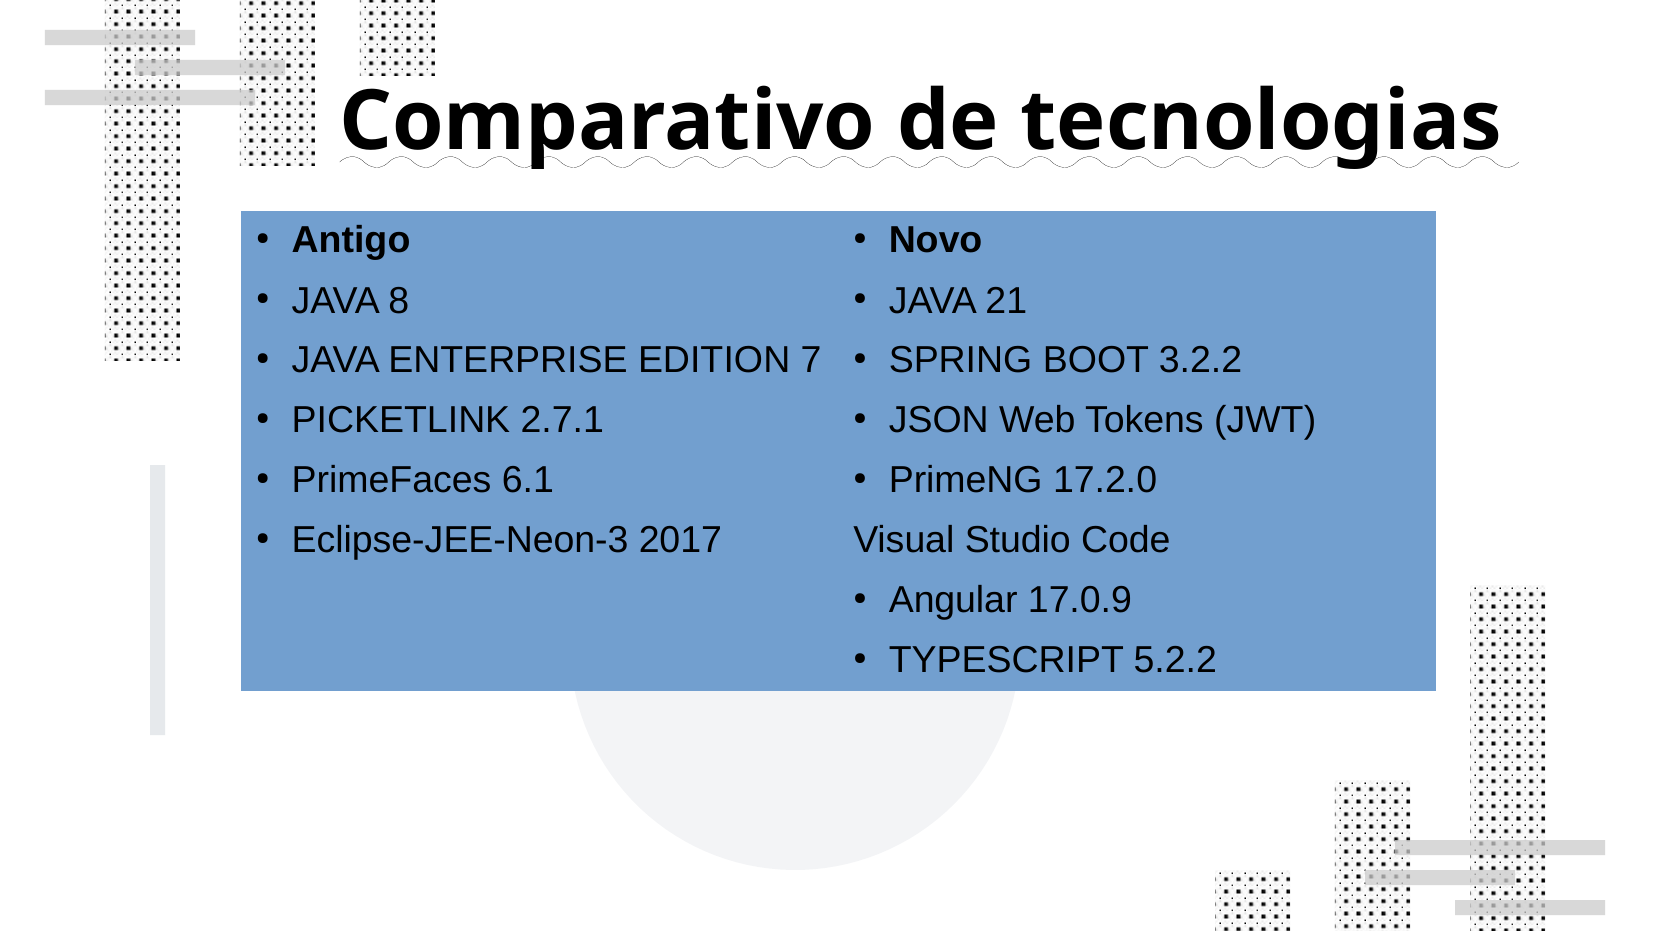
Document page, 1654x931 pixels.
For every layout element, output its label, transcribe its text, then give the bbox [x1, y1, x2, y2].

table_cell JSON Web Tokens (JWT) [839, 391, 1436, 451]
table_cell Eclipse-JEE-Neon-3 2017 [241, 511, 839, 571]
table_cell Visual Studio Code [839, 511, 1436, 571]
table_header Novo [839, 211, 1436, 272]
table_cell Angular 17.0.9 [839, 571, 1436, 631]
table_cell PrimeNG 17.2.0 [839, 451, 1436, 511]
table_cell JAVA 8 [241, 272, 839, 332]
table_cell JAVA ENTERPRISE EDITION 7 [241, 332, 839, 391]
table_cell PICKETLINK 2.7.1 [241, 391, 839, 451]
table_cell TYPESCRIPT 5.2.2 [839, 631, 1436, 691]
table_header Antigo [241, 211, 839, 272]
table_cell SPRING BOOT 3.2.2 [839, 332, 1436, 391]
table_cell JAVA 21 [839, 272, 1436, 332]
text_box Comparativo de tecnologias [324, 59, 1654, 207]
table_cell PrimeFaces 6.1 [241, 451, 839, 511]
table_cell [241, 571, 839, 631]
table_cell [241, 631, 839, 691]
text_box [150, 465, 165, 735]
